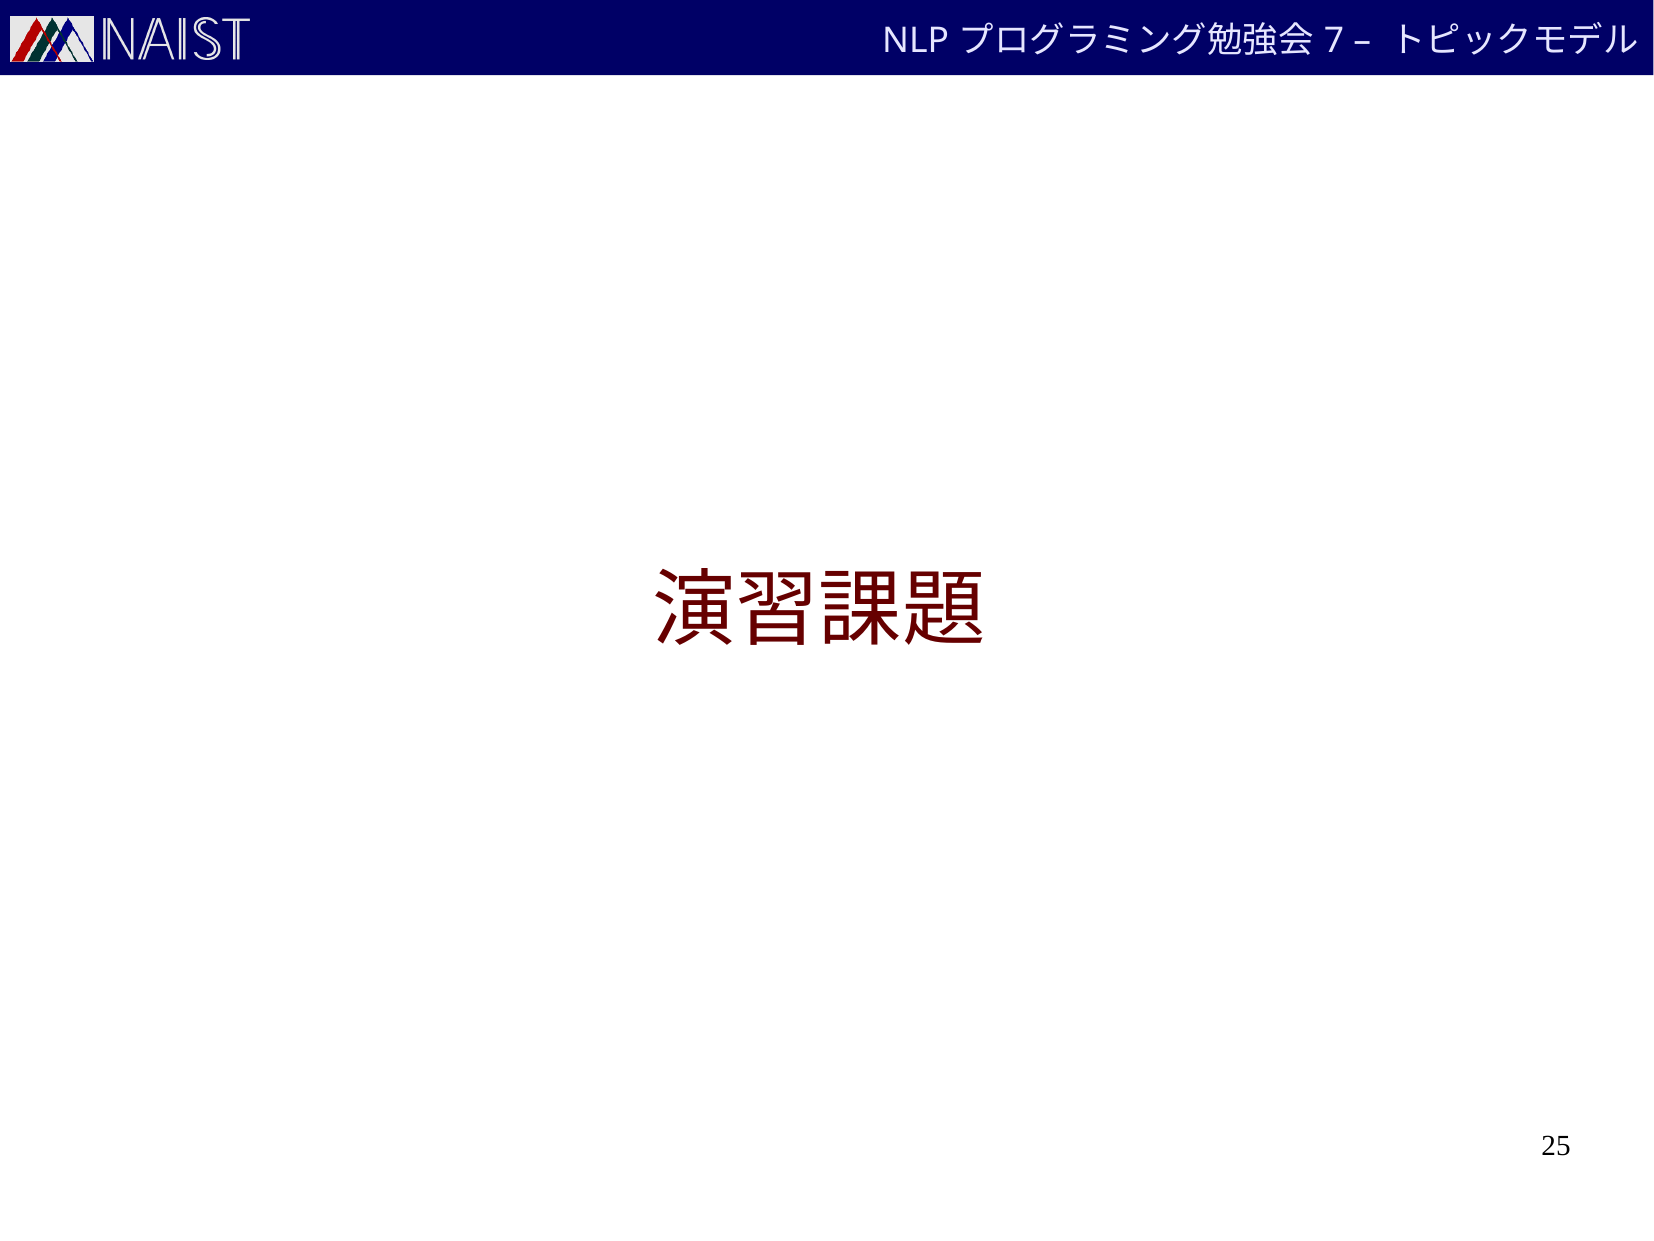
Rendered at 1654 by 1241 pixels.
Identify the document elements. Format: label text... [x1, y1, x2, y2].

title 演習課題 [75, 506, 1564, 698]
picture [102, 17, 251, 60]
picture [10, 16, 94, 62]
